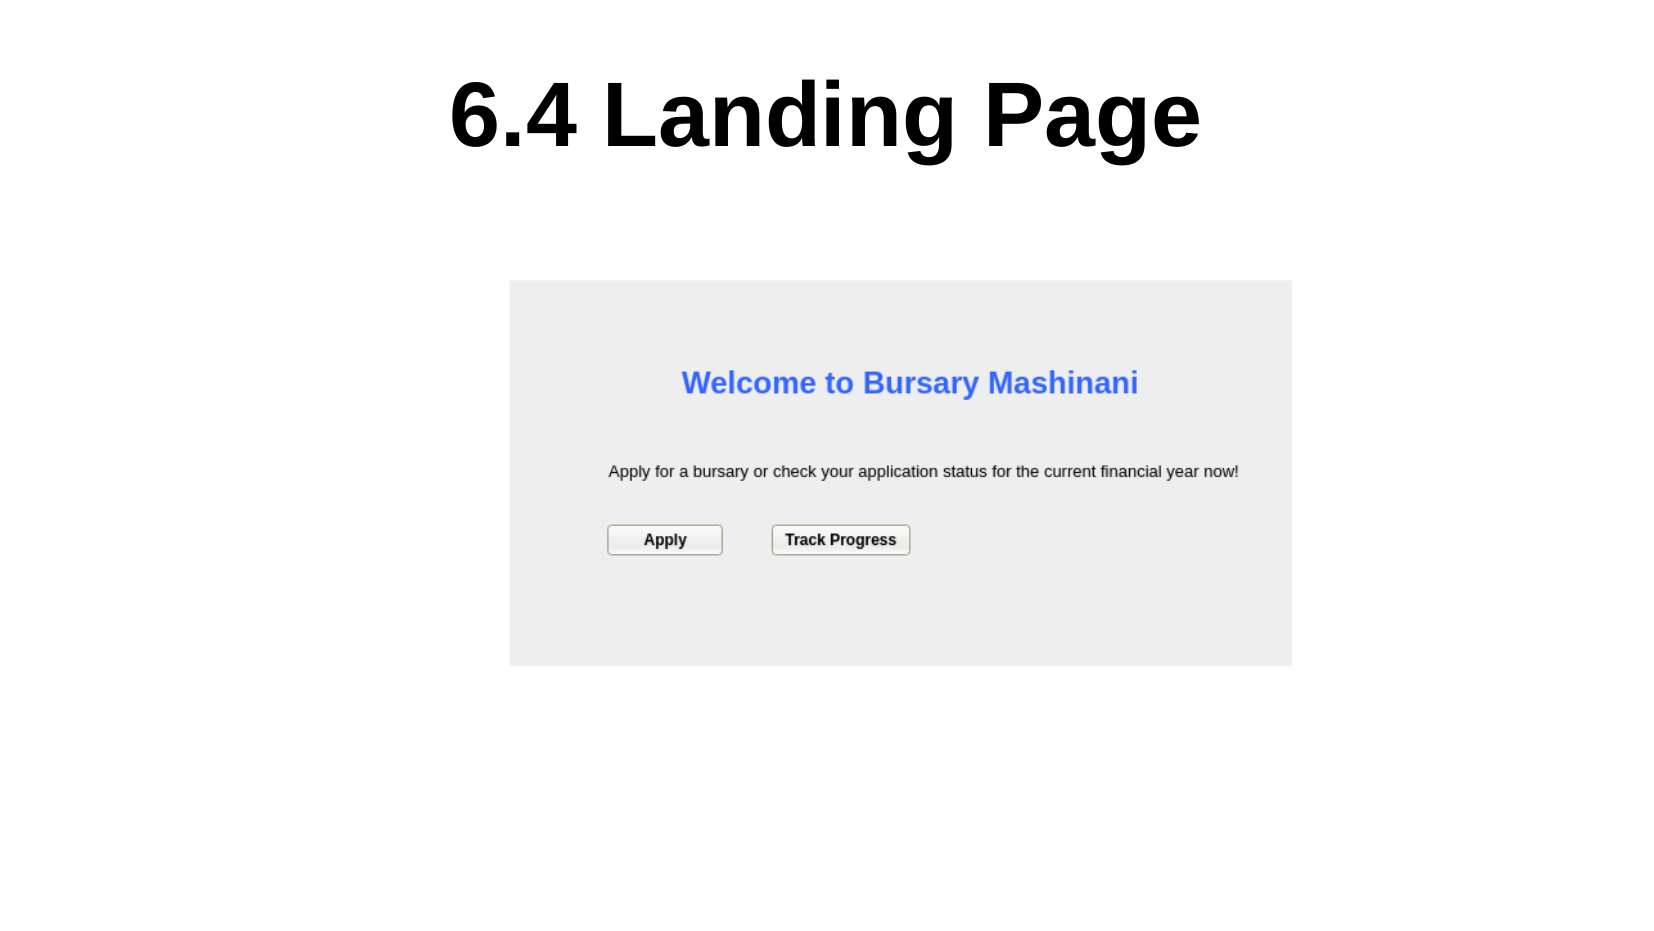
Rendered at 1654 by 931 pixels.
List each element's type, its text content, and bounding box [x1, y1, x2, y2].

picture [443, 228, 1355, 721]
title 6.4 Landing Page [82, 37, 1571, 193]
